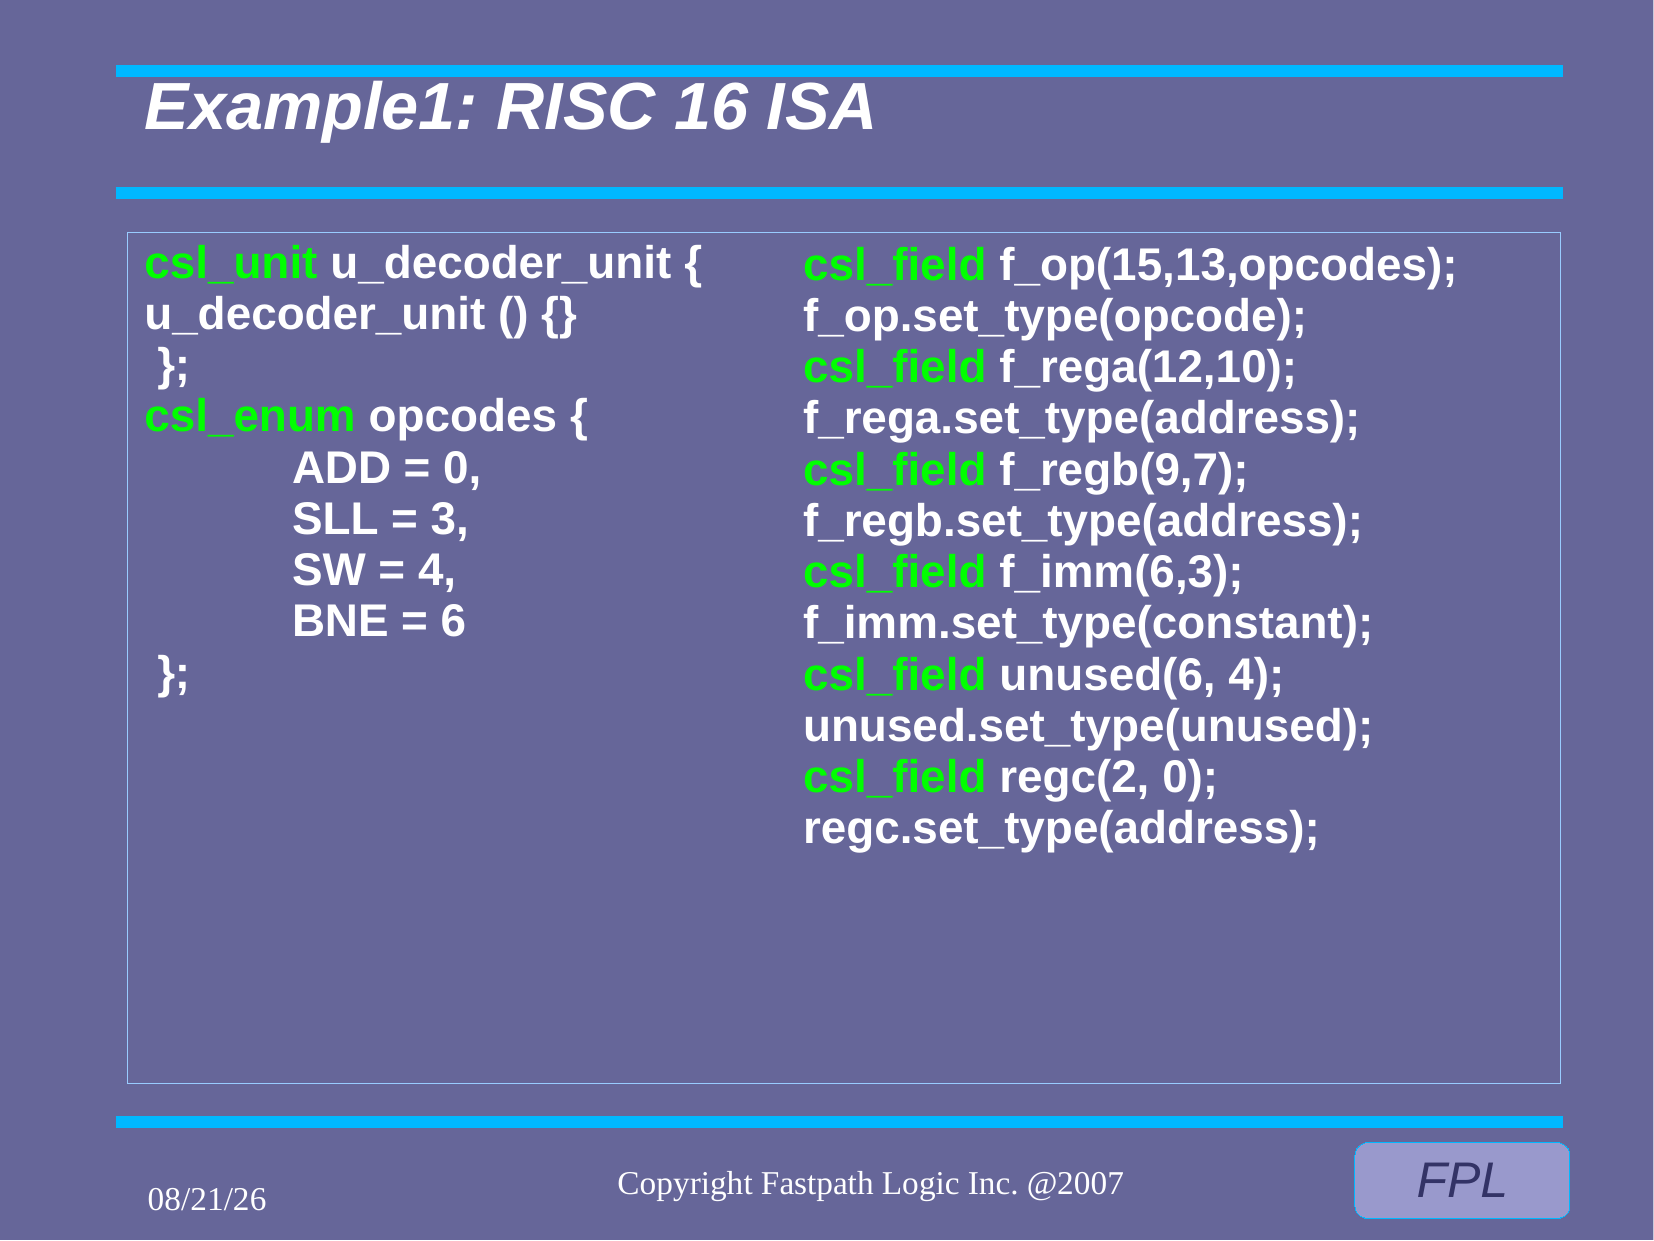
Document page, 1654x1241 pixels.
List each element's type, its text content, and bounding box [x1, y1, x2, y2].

text_box Example1: RISC 16 ISA [84, 69, 922, 170]
text_box csl_unit u_decoder_unit { u_decoder_unit () {} }; csl_enum opcodes { ADD = 0, SLL = 3, SW = 4, BNE = 6 }; [129, 233, 788, 937]
text_box csl_field f_op(15,13,opcodes); f_op.set_type(opcode); csl_field f_rega(12,10); f_rega.set_type(address); csl_field f_regb(9,7); f_regb.set_type(address); csl_field f_imm(6,3); f_imm.set_type(constant); csl_field unused(6, 4); unused.set_type(unused); csl_field regc(2, 0); regc.set_type(address); [788, 231, 1536, 1078]
